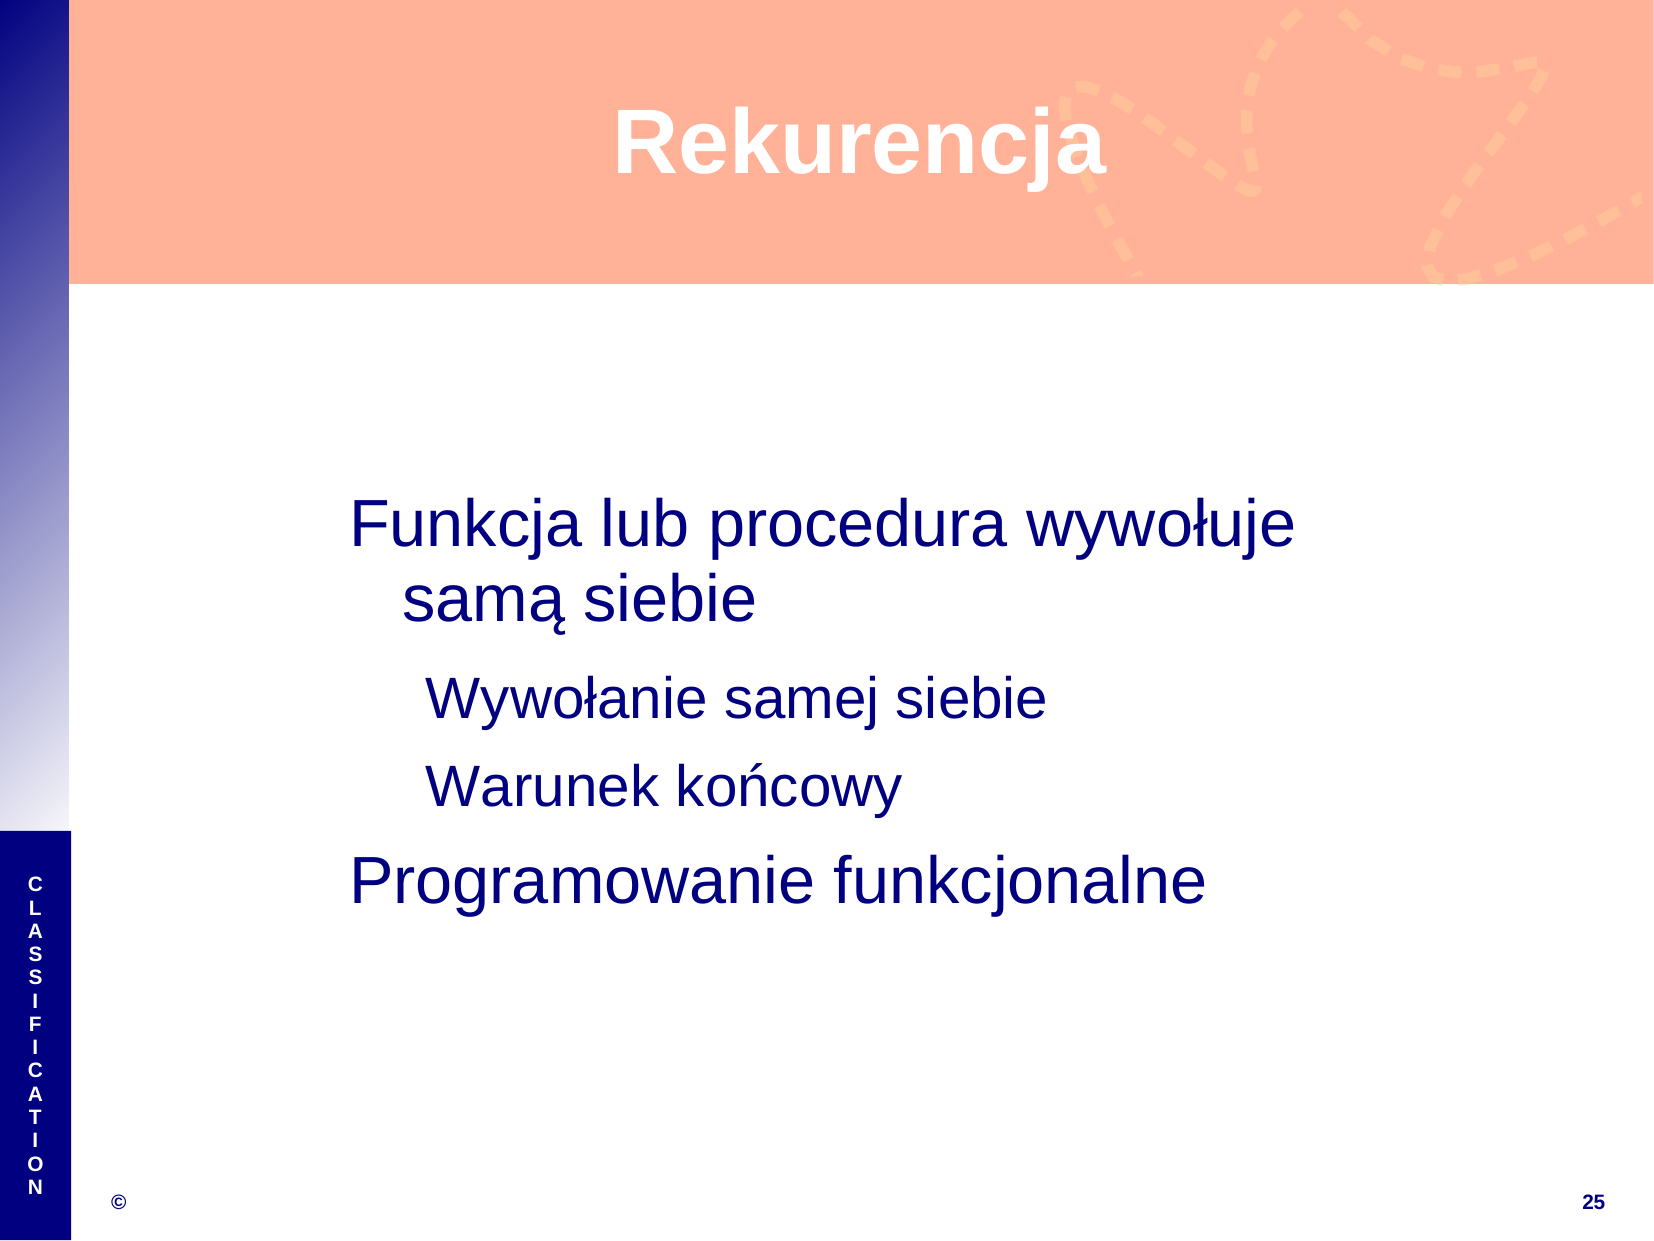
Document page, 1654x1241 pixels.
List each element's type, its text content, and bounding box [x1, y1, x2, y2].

title Rekurencja [103, 37, 1617, 246]
text_box C L A S S I F I C A T I O N [0, 830, 71, 1241]
list Funkcja lub procedura wywołuje samą siebie Wywołanie samej siebie Warunek końcowy Programowanie funkcjonalne [331, 486, 1470, 918]
